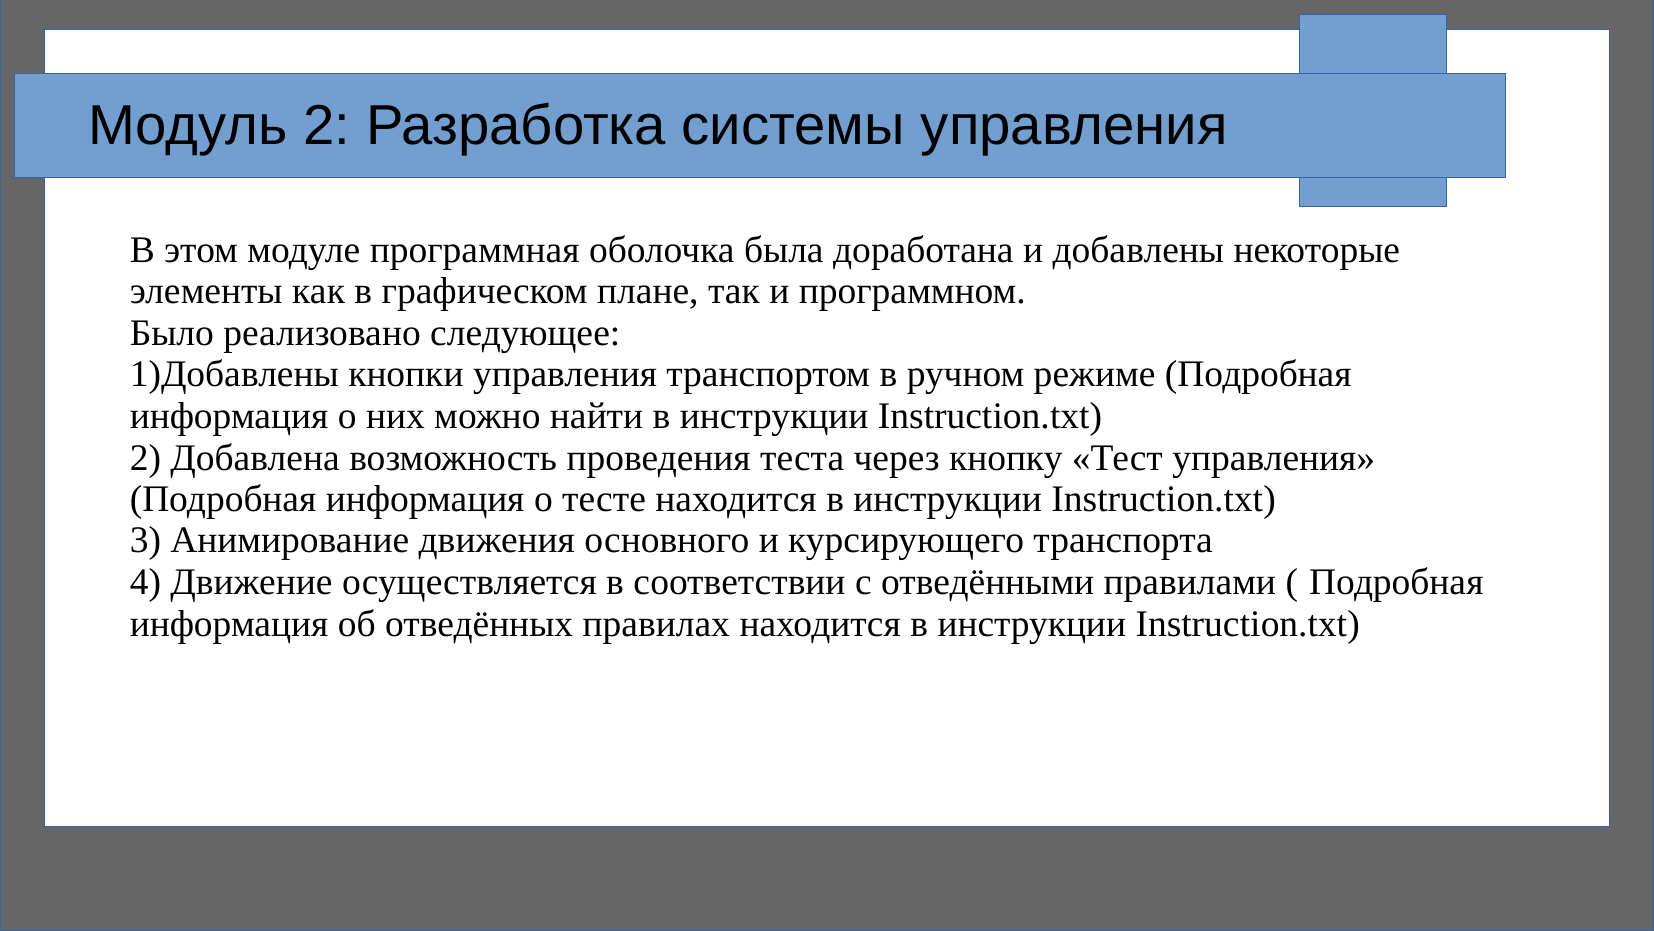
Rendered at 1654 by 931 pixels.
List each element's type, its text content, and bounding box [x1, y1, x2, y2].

text_box В этом модуле программная оболочка была доработана и добавлены некоторые элементы как в графическом плане, так и программном. Было реализовано следующее: 1)Добавлены кнопки управления транспортом в ручном режиме (Подробная информация о них можно найти в инструкции Instruction.txt) 2) Добавлена возможность проведения теста через кнопку «Тест управления» (Подробная информация о тесте находится в инструкции Instruction.txt) 3) Анимирование движения основного и курсирующего транспорта 4) Движение осуществляется в соответствии с отведёнными правилами ( Подробная информация об отведённых правилах находится в инструкции Instruction.txt) [115, 221, 1536, 798]
list [88, 221, 1565, 813]
title Модуль 2: Разработка системы управления [88, 73, 1506, 178]
